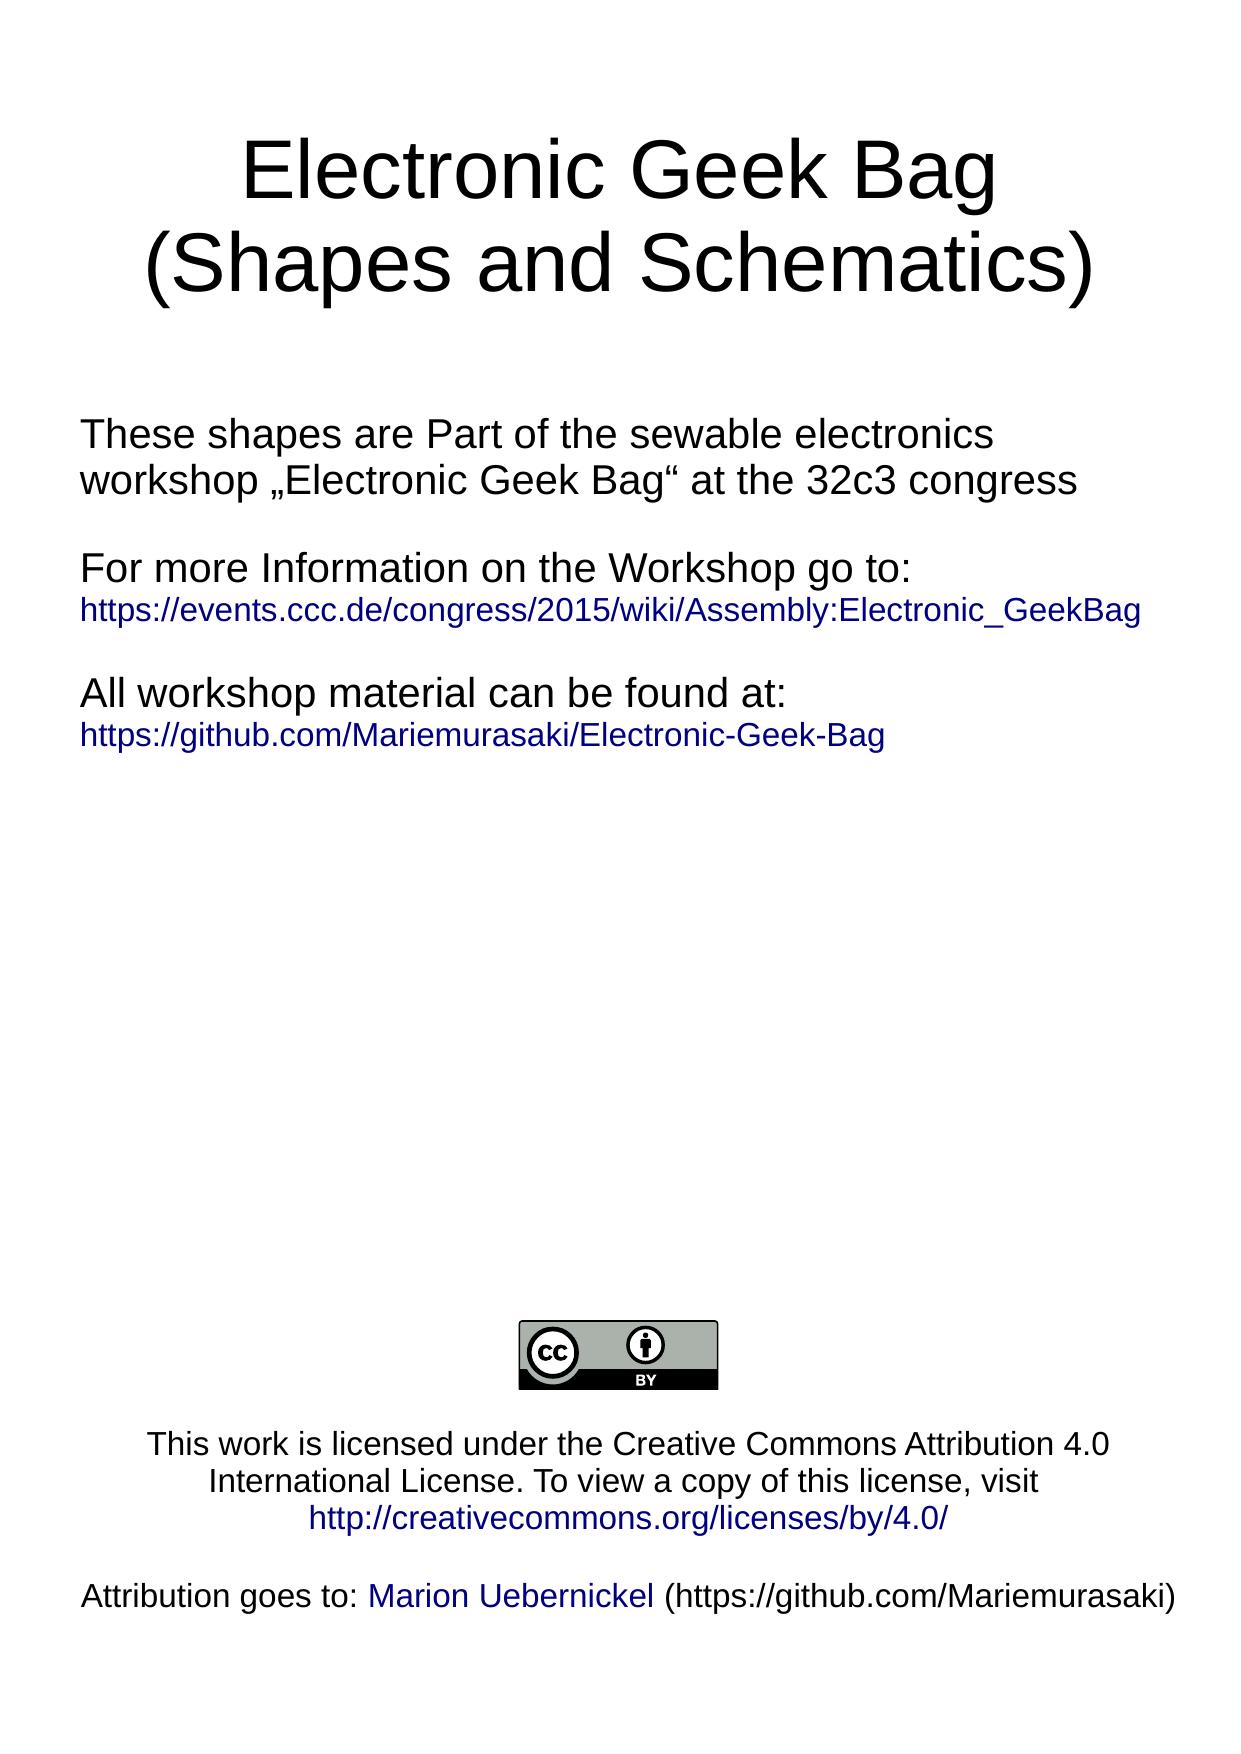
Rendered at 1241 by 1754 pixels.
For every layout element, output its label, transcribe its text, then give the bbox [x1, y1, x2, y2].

title Electronic Geek Bag (Shapes and Schematics) [62, 69, 1179, 363]
picture [518, 1320, 719, 1390]
list These shapes are Part of the sewable electronics workshop „Electronic Geek Bag“ at the 32c3 congress For more Information on the Workshop go to: https://events.ccc.de/congress/2015/wiki/Assembly:Electronic_GeekBag All workshop material can be found at: https://github.com/Mariemurasaki/Electronic-Geek-Bag This work is licensed under the Creative Commons Attribution 4.0 International License. To view a copy of this license, visit http://creativecommons.org/licenses/by/4.0/ Attribution goes to: Marion Uebernickel (https://github.com/Mariemurasaki) [62, 410, 1179, 1636]
